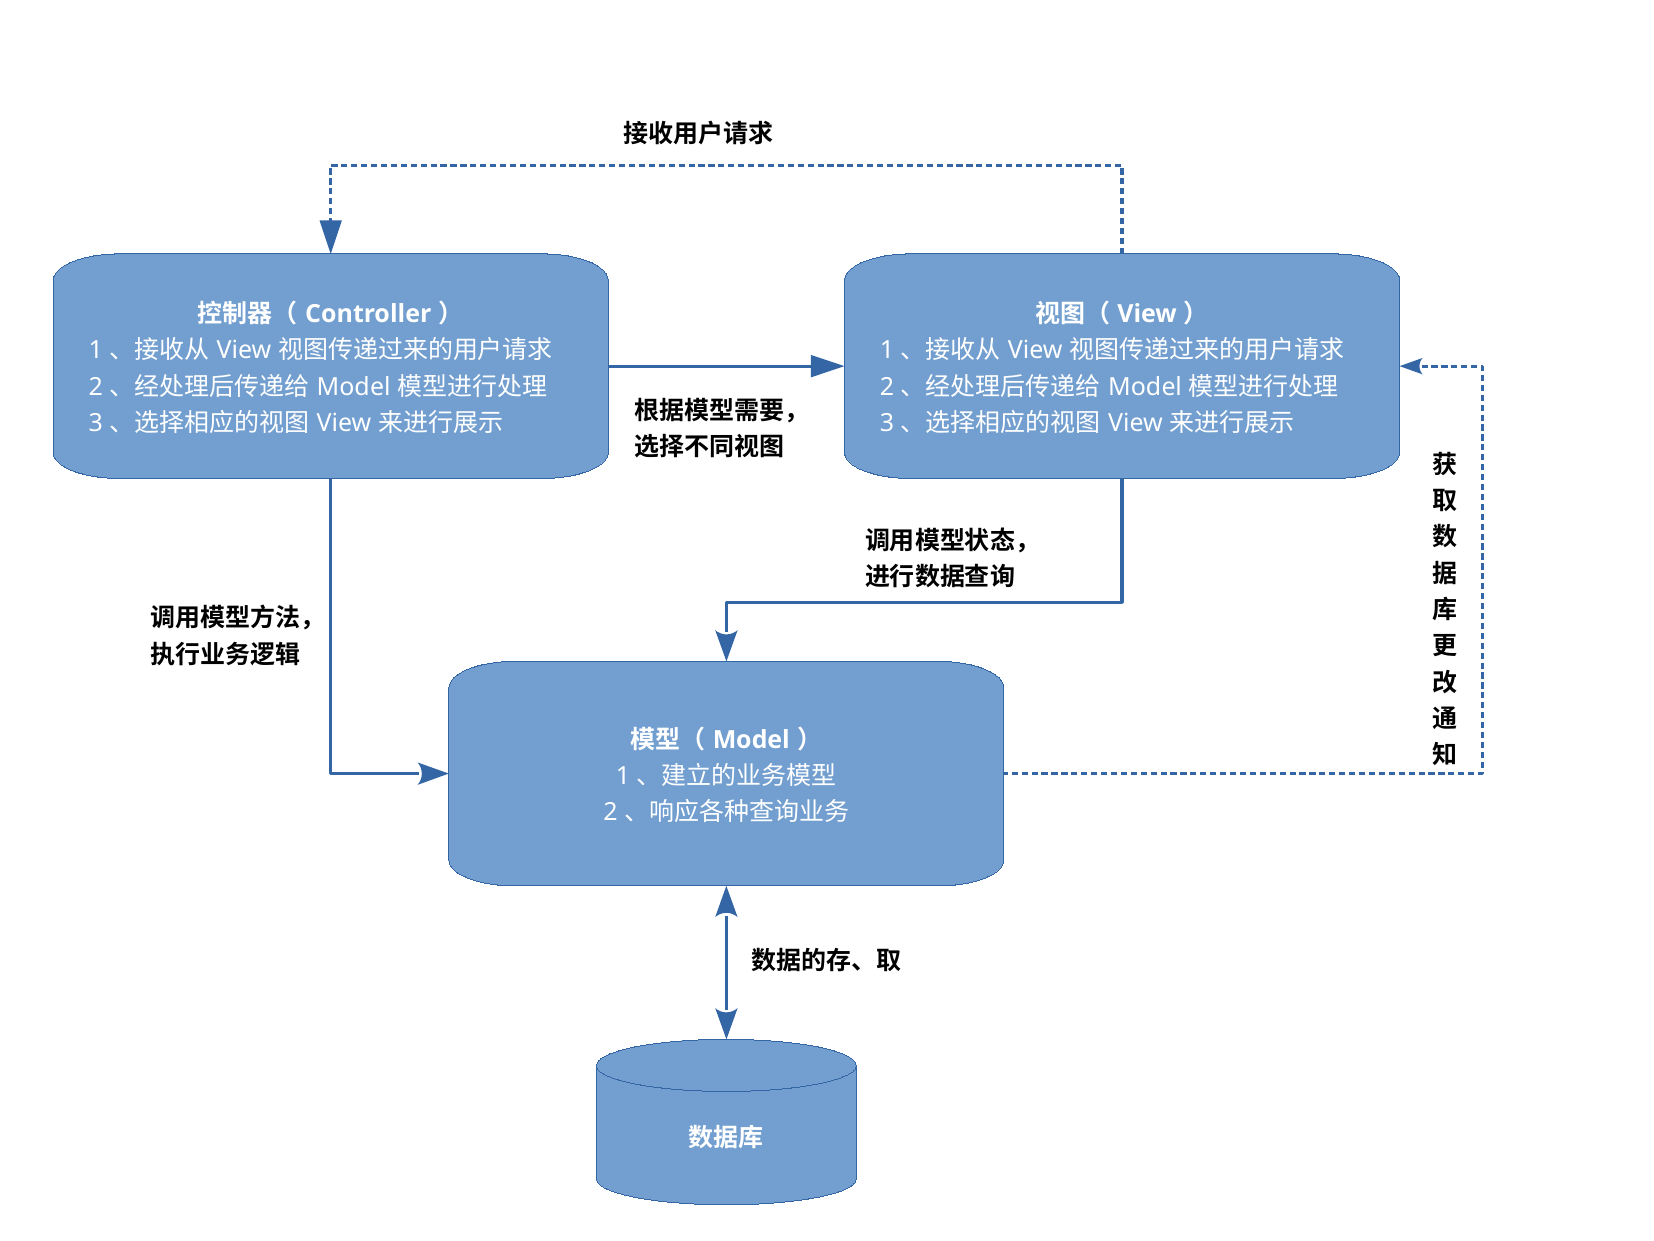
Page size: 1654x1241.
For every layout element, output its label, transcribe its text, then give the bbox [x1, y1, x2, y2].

text_box 获取数据库更改通知 [1417, 437, 1484, 747]
text_box 控制器（Controller） 1、接收从View视图传递过来的用户请求 2、经处理后传递给Model模型进行处理 3、选择相应的视图View来进行展示 [53, 253, 609, 479]
text_box 数据的存、取 [737, 933, 928, 993]
text_box 调用模型方法，执行业务逻辑 [135, 590, 344, 704]
text_box 数据库 [596, 1039, 857, 1205]
text_box 接收用户请求 [608, 106, 817, 166]
text_box 调用模型状态，进行数据查询 [850, 512, 1059, 626]
text_box 视图（View） 1、接收从View视图传递过来的用户请求 2、经处理后传递给Model模型进行处理 3、选择相应的视图View来进行展示 [844, 253, 1400, 479]
text_box 根据模型需要，选择不同视图 [620, 382, 828, 497]
text_box 模型（Model） 1、建立的业务模型 2、响应各种查询业务 [448, 661, 1004, 886]
